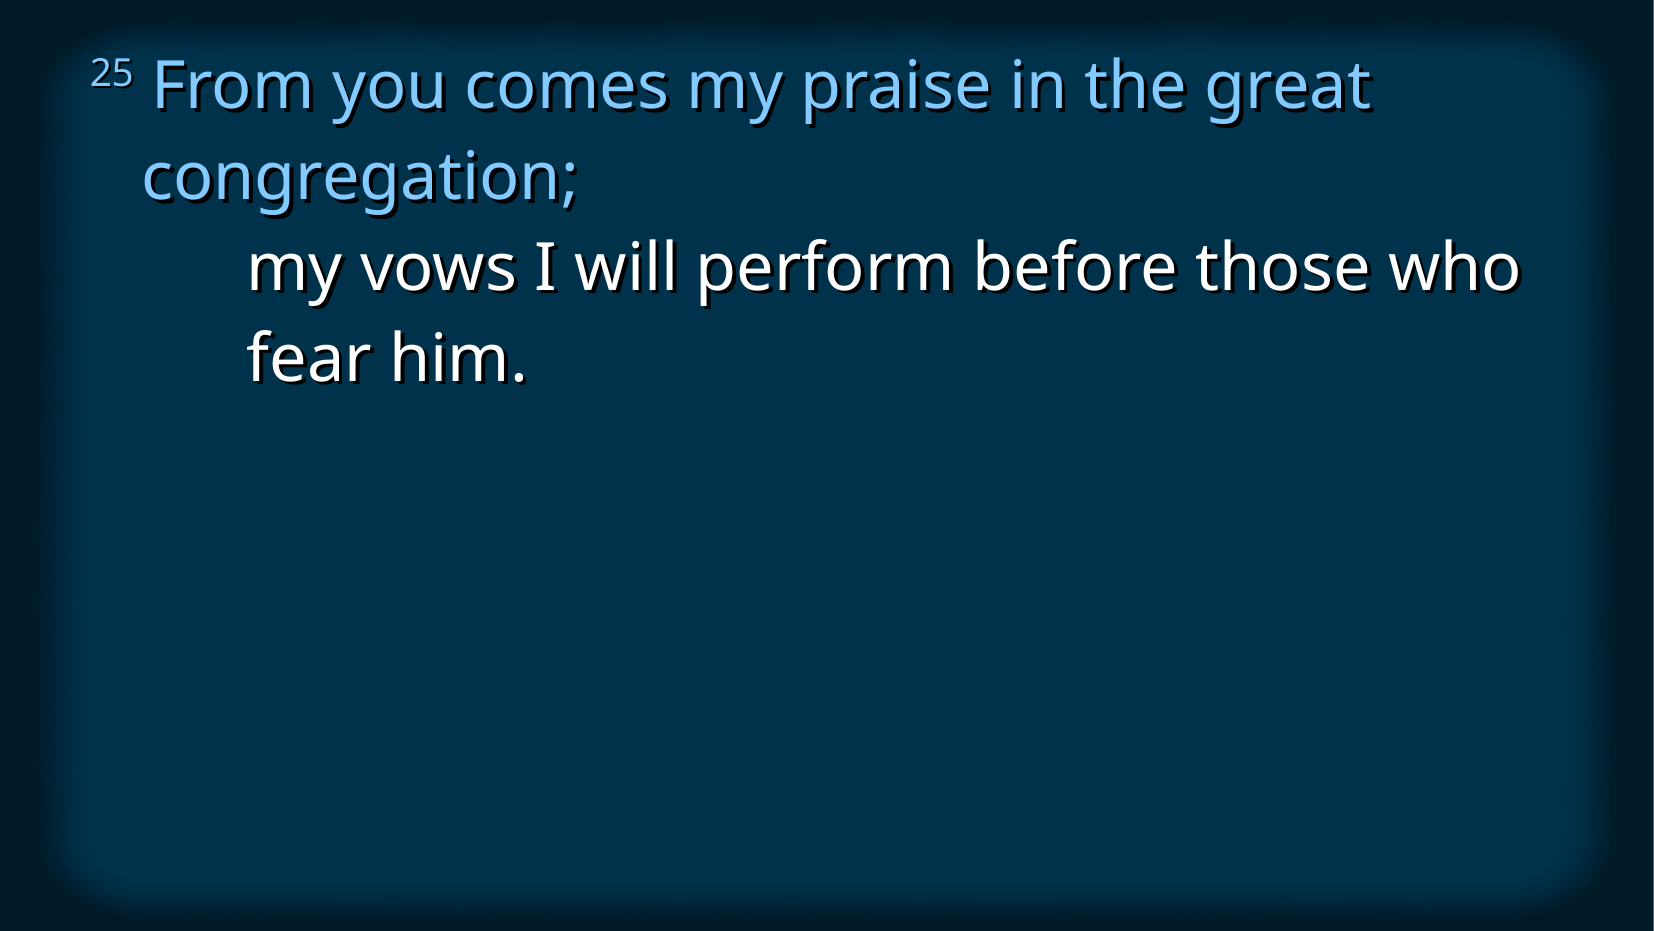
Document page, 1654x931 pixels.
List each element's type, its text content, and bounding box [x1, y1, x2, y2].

picture [0, 0, 1654, 931]
text_box 25 From you comes my praise in the great congregation; my vows I will perform before those who fear him. [75, 30, 1576, 400]
